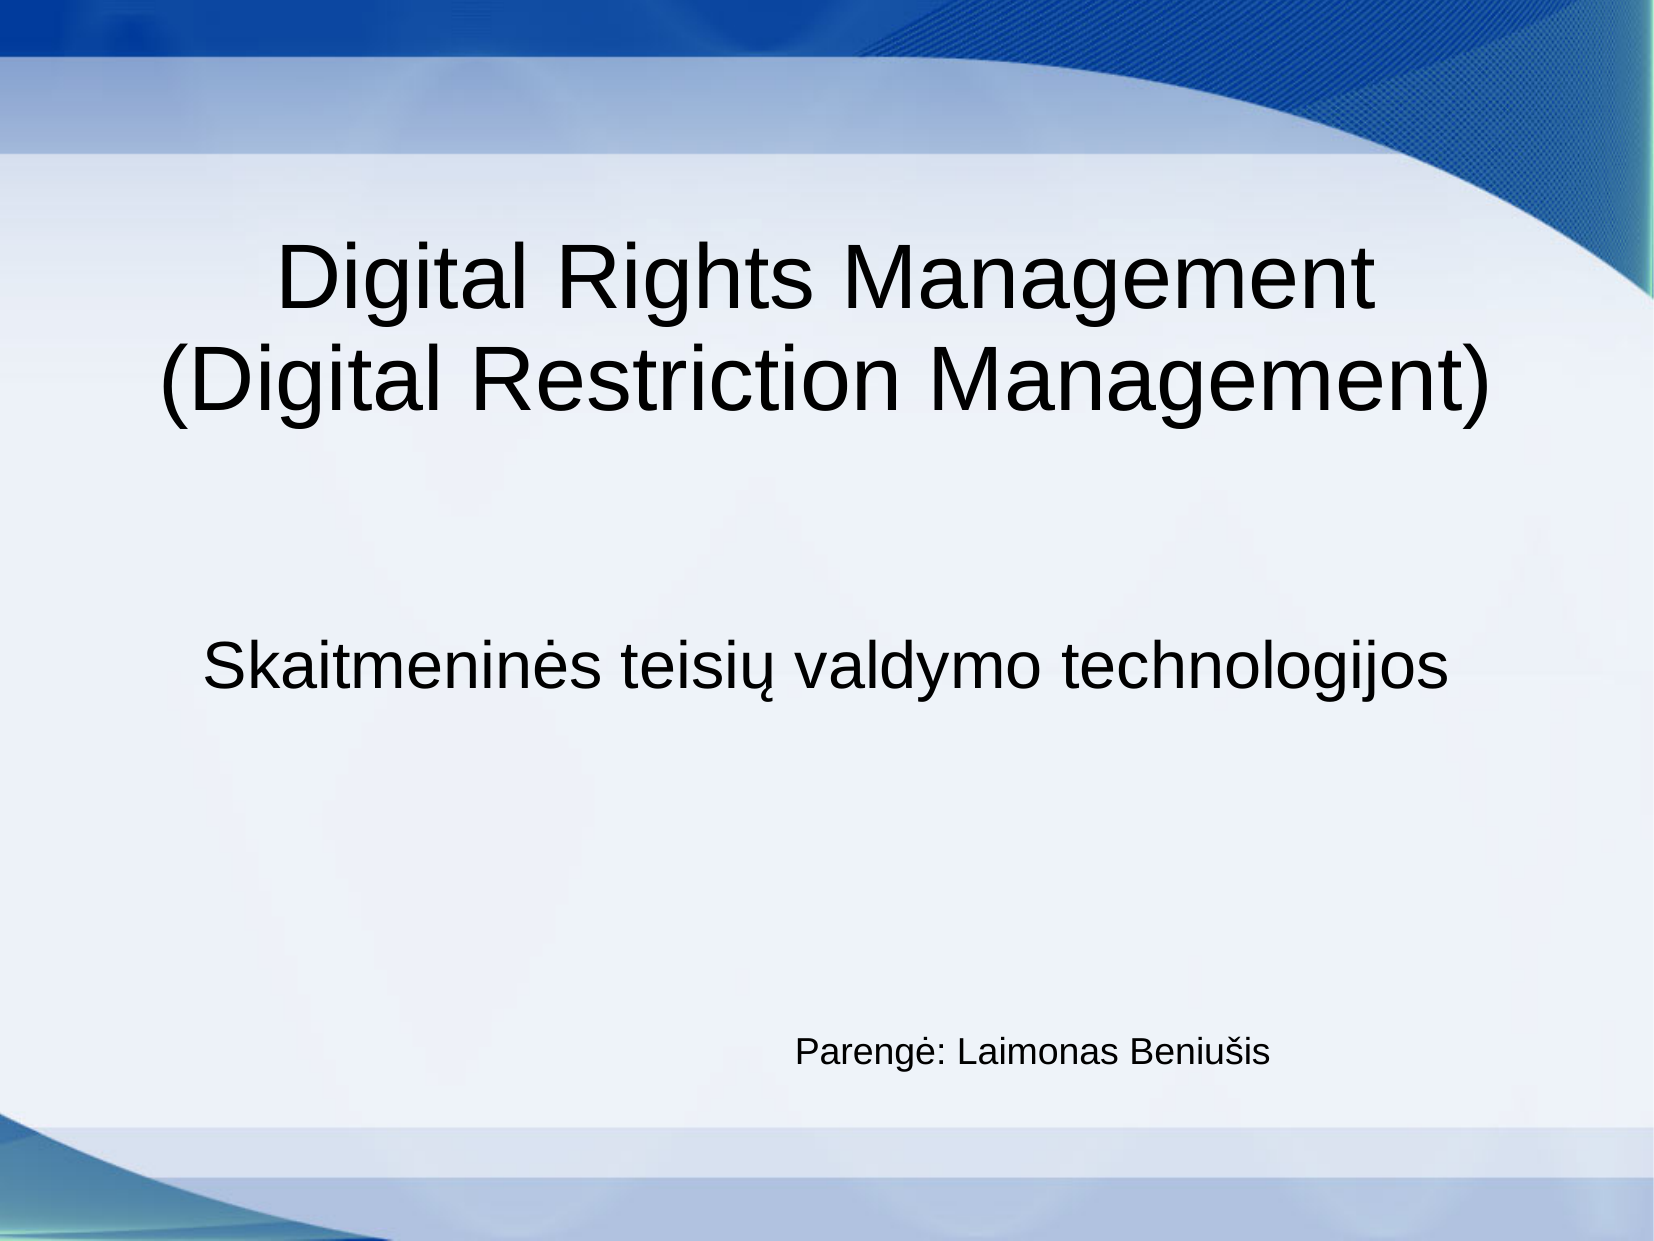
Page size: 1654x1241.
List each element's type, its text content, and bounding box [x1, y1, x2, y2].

title Digital Rights Management (Digital Restriction Management) [82, 120, 1571, 430]
picture [0, 0, 1654, 1241]
subtitle Skaitmeninės teisių valdymo technologijos [82, 430, 1571, 901]
text_box Parengė: Laimonas Beniušis [780, 1023, 1606, 1081]
